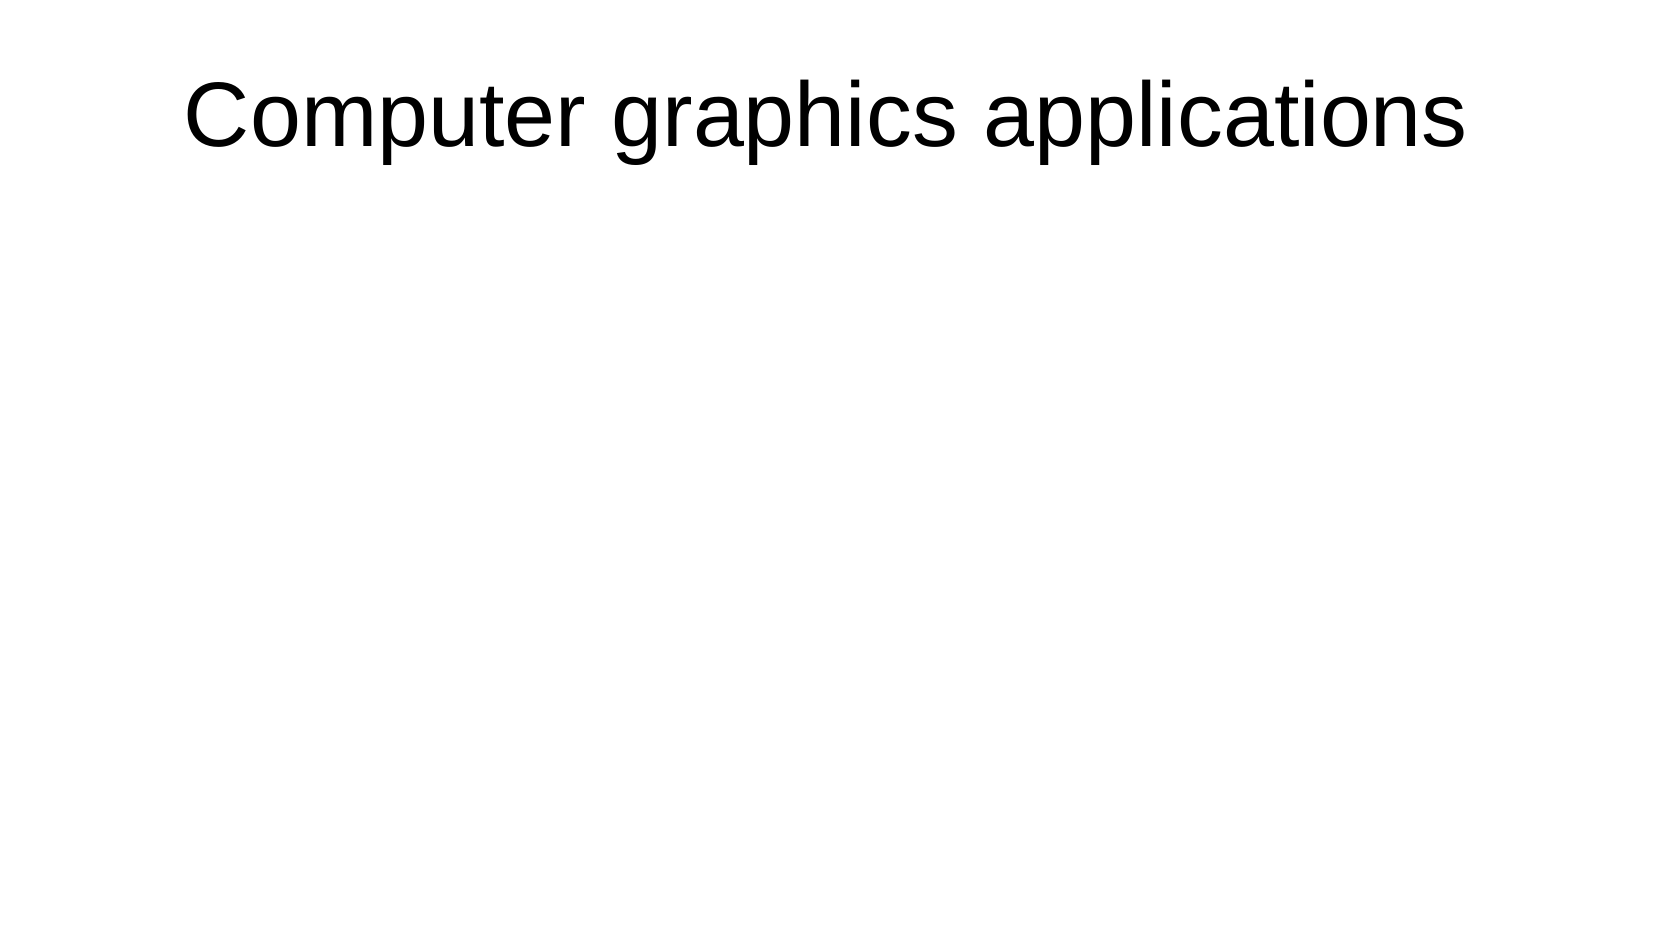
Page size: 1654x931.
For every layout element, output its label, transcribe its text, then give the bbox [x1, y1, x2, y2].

title Computer graphics applications [82, 37, 1571, 193]
